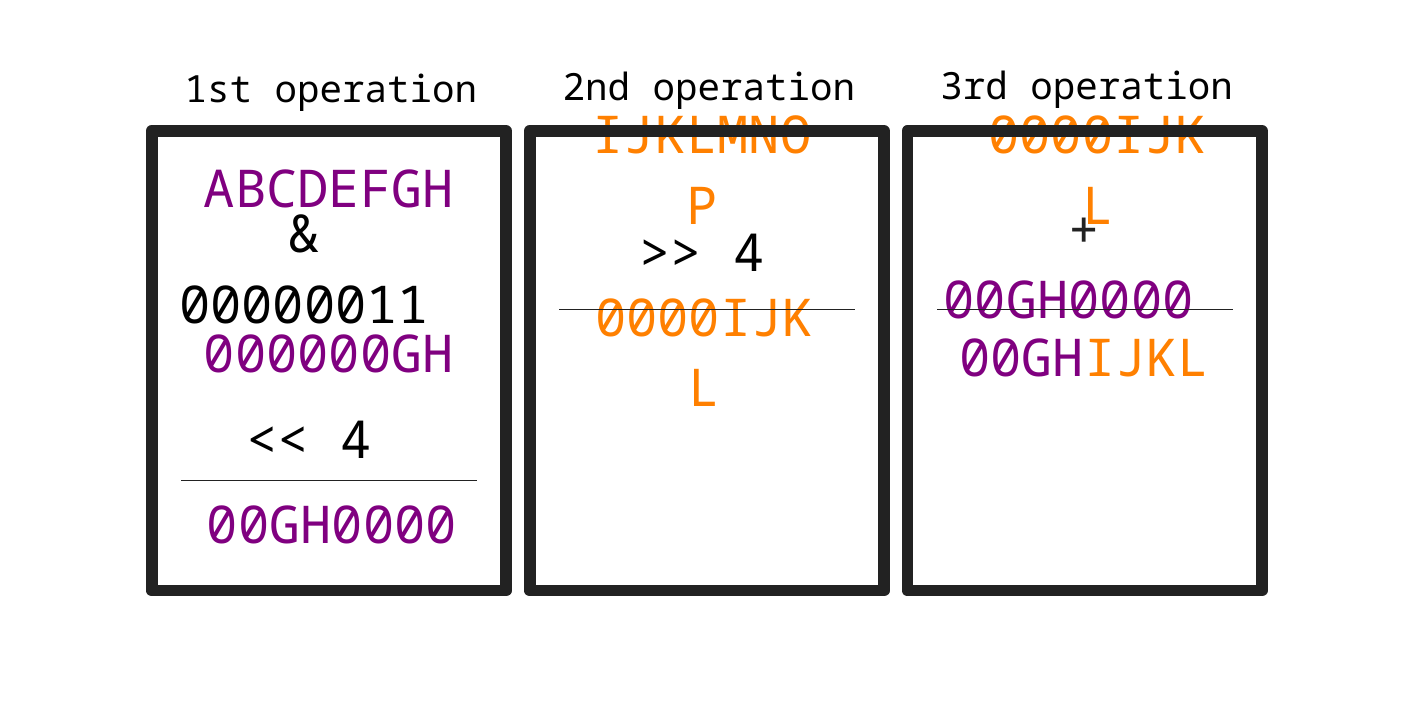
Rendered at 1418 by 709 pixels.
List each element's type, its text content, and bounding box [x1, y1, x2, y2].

text_box + 00GH0000 [924, 201, 1245, 326]
text_box ABCDEFGH [181, 137, 477, 250]
text_box IJKLMNOP [563, 137, 841, 204]
text_box << 4 [170, 403, 447, 461]
text_box 2nd operation [543, 39, 875, 134]
text_box 00GHIJKL [921, 321, 1247, 391]
text_box 000000GH [181, 312, 477, 392]
text_box 1st operation [165, 40, 497, 135]
text_box >> 4 [564, 216, 841, 287]
text_box 3rd operation [921, 38, 1252, 133]
text_box 00GH0000 [169, 461, 495, 585]
text_box & 00000011 [141, 220, 146, 316]
text_box 0000IJKL [566, 316, 843, 387]
text_box & 00000011 [158, 220, 467, 316]
text_box 0000IJKL [959, 137, 1236, 201]
